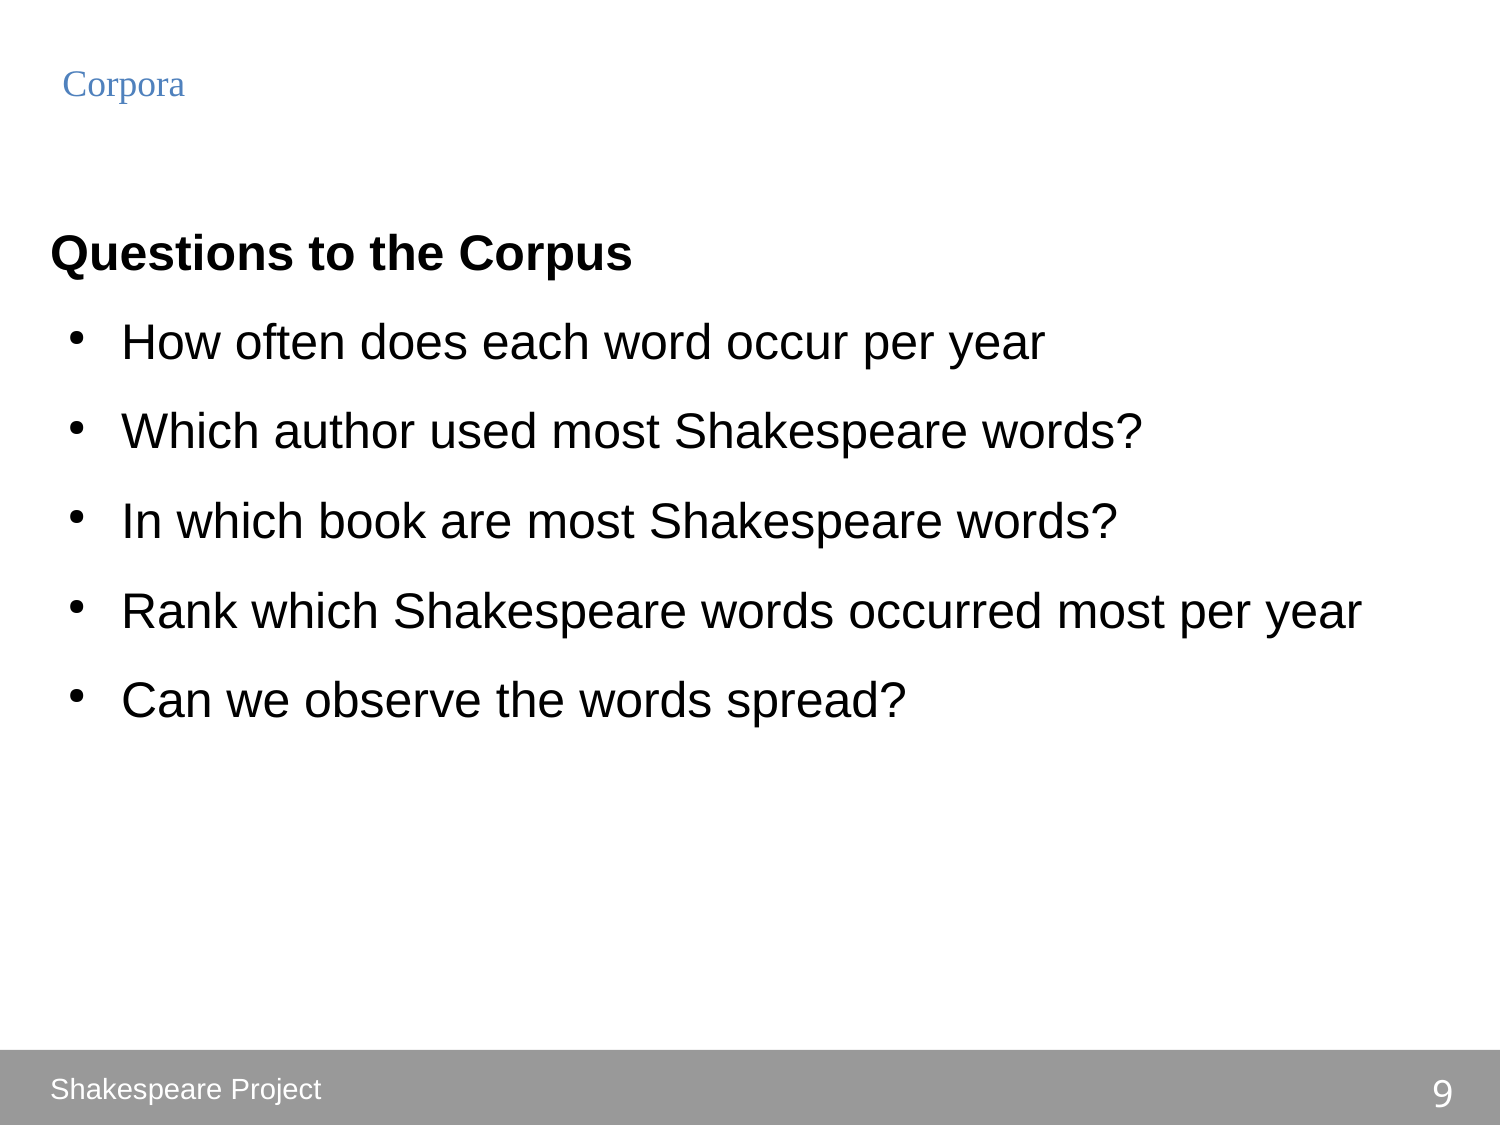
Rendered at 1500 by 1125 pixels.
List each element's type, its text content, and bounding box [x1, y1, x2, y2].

title Corpora [62, 12, 1450, 150]
footer Shakespeare Project [35, 1062, 1276, 1111]
slide_number <Nummer> [1417, 1062, 1477, 1111]
list Questions to the Corpus How often does each word occur per year Which author used most Shakespeare words? In which book are most Shakespeare words? Rank which Shakespeare words occurred most per year Can we observe the words spread? [35, 212, 1423, 910]
